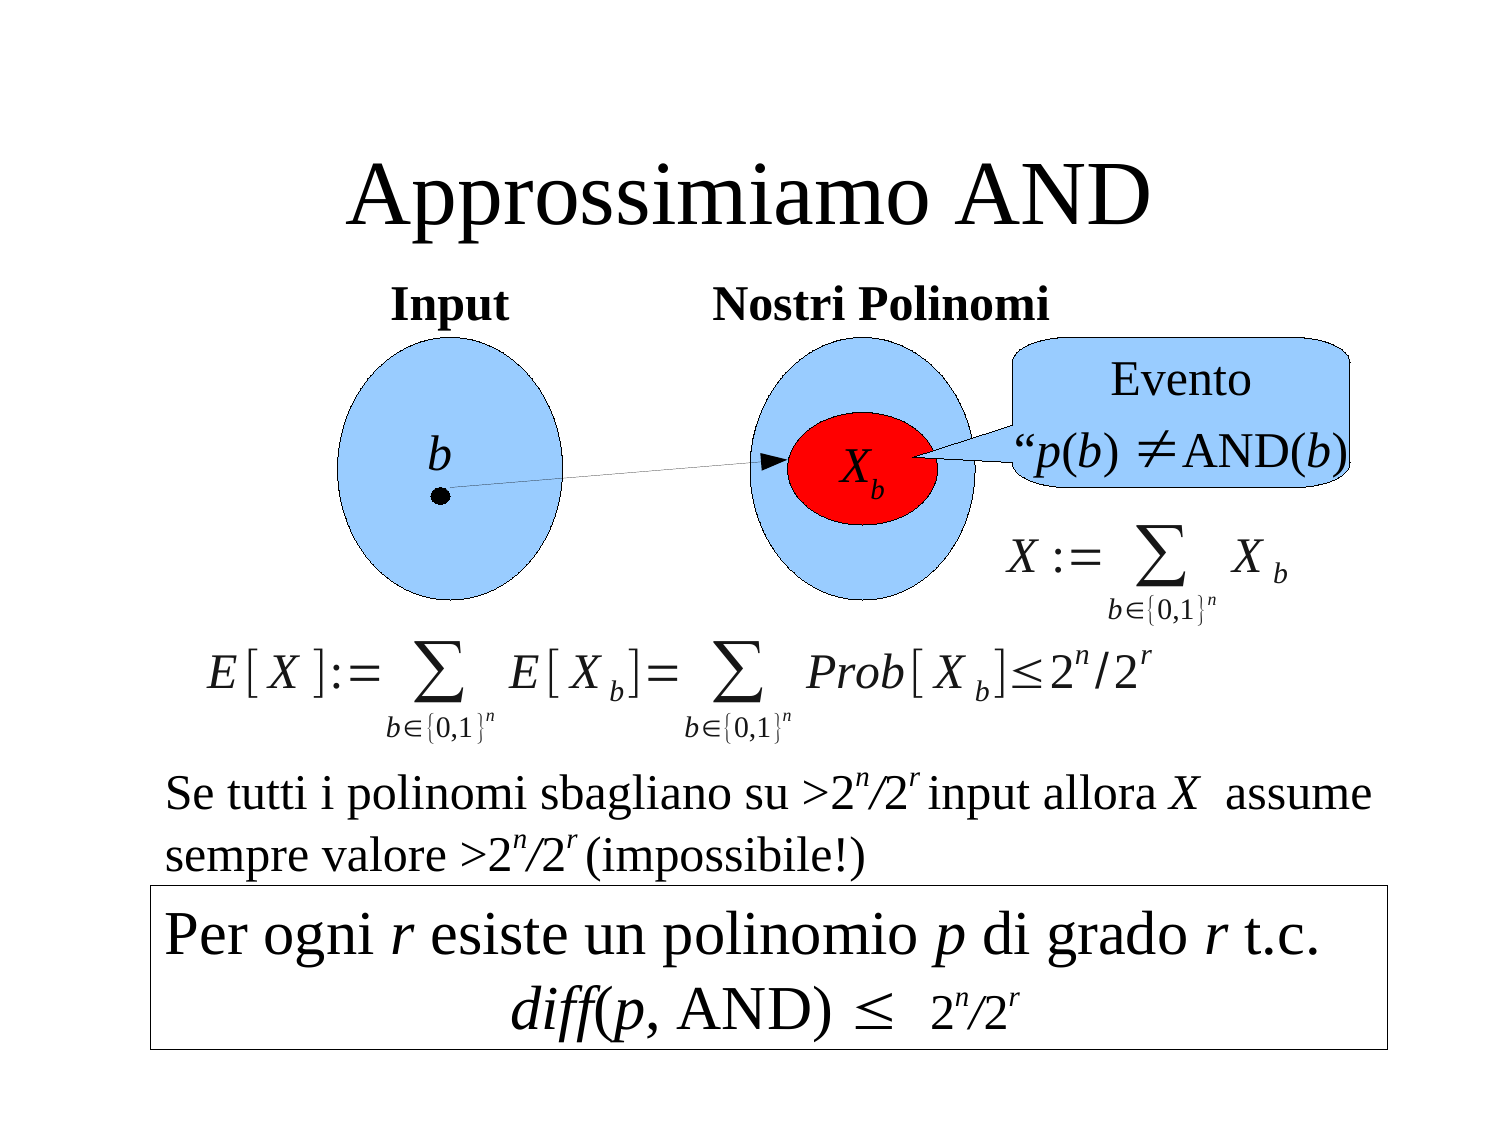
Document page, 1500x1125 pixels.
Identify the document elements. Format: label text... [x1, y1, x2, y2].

text_box b [412, 412, 451, 488]
text_box Nostri Polinomi [675, 262, 1088, 338]
text_box [750, 459, 976, 601]
text_box Per ogni r esiste un polinomio p di grado r t.c. diff(p, AND) ≤ 2n/2r [150, 889, 1388, 1050]
chart [198, 637, 1159, 746]
text_box Xb [787, 412, 938, 526]
title Approssimiamo AND [112, 107, 1387, 280]
text_box Se tutti i polinomi sbagliano su >2n/2r input allora X assume sempre valore >2n/2r (impossibile!) [150, 750, 1426, 889]
text_box Evento “p(b) ≠AND(b) [912, 337, 1351, 488]
text_box [750, 338, 972, 462]
text_box [337, 338, 563, 601]
text_box Input [337, 262, 563, 338]
chart [995, 521, 1294, 629]
